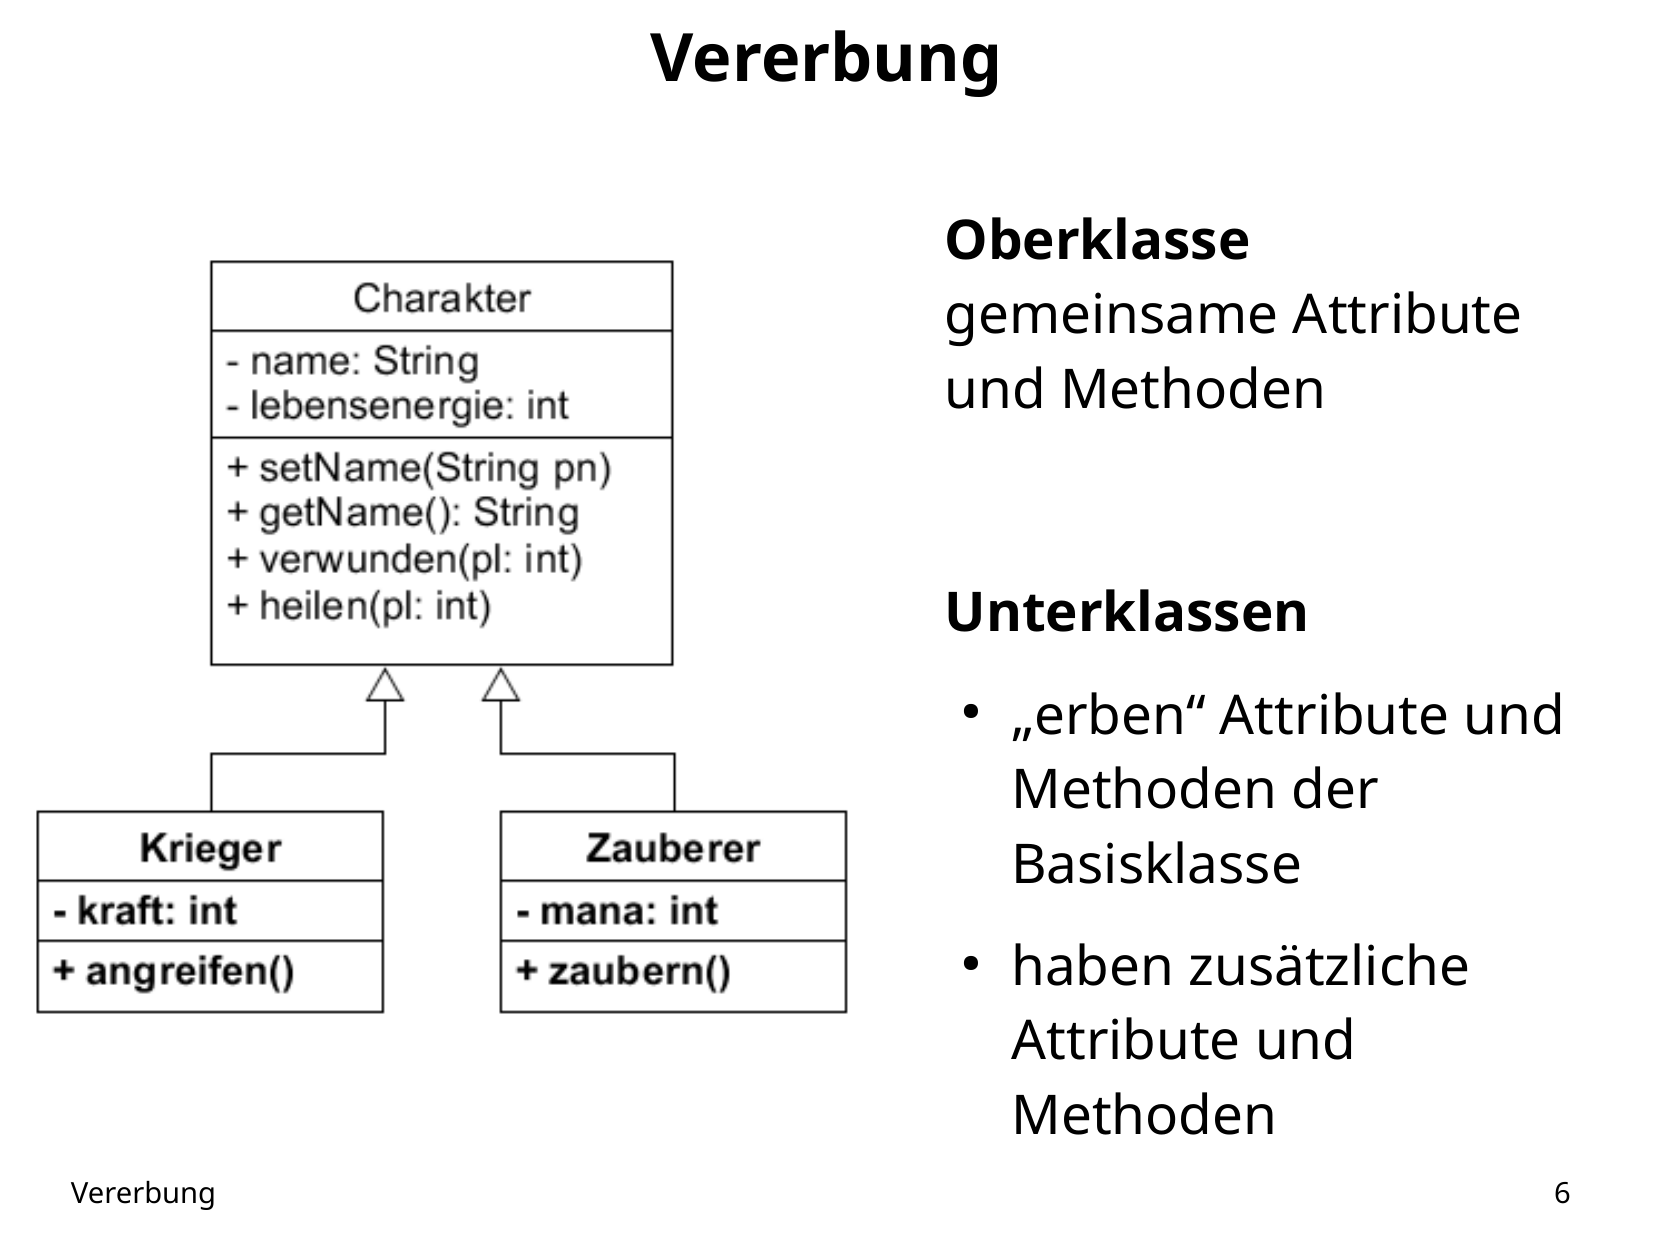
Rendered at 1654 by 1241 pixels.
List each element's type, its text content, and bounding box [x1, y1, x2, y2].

picture [35, 259, 850, 1017]
title Vererbung [0, 5, 1654, 107]
list Oberklasse gemeinsame Attribute und Methoden Unterklassen „erben“ Attribute und Methoden der Basisklasse haben zusätzliche Attribute und Methoden [944, 200, 1619, 1158]
